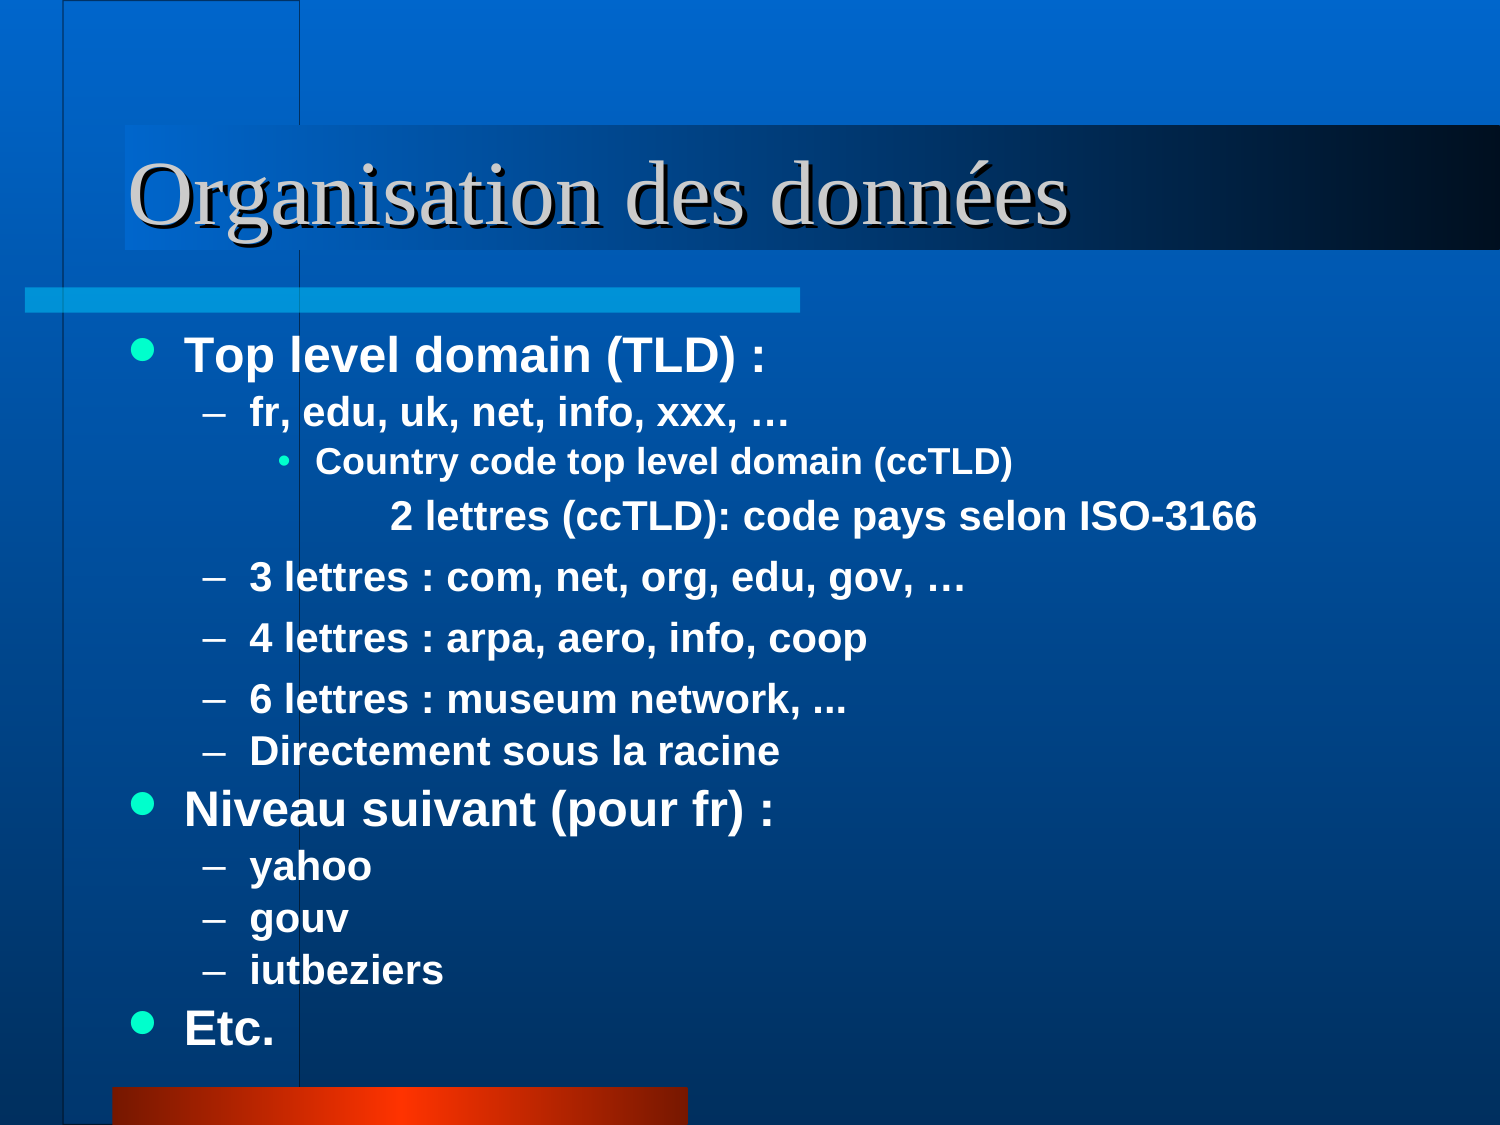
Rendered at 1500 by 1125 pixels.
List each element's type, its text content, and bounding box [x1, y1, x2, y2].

list Top level domain (TLD) : fr, edu, uk, net, info, xxx, … Country code top level domain (ccTLD) 2 lettres (ccTLD): code pays selon ISO-3166 3 lettres : com, net, org, edu, gov, … 4 lettres : arpa, aero, info, coop 6 lettres : museum network, ... Directement sous la racine Niveau suivant (pour fr) : yahoo gouv iutbeziers Etc. [112, 324, 1388, 1125]
title Organisation des données [112, 99, 1388, 288]
